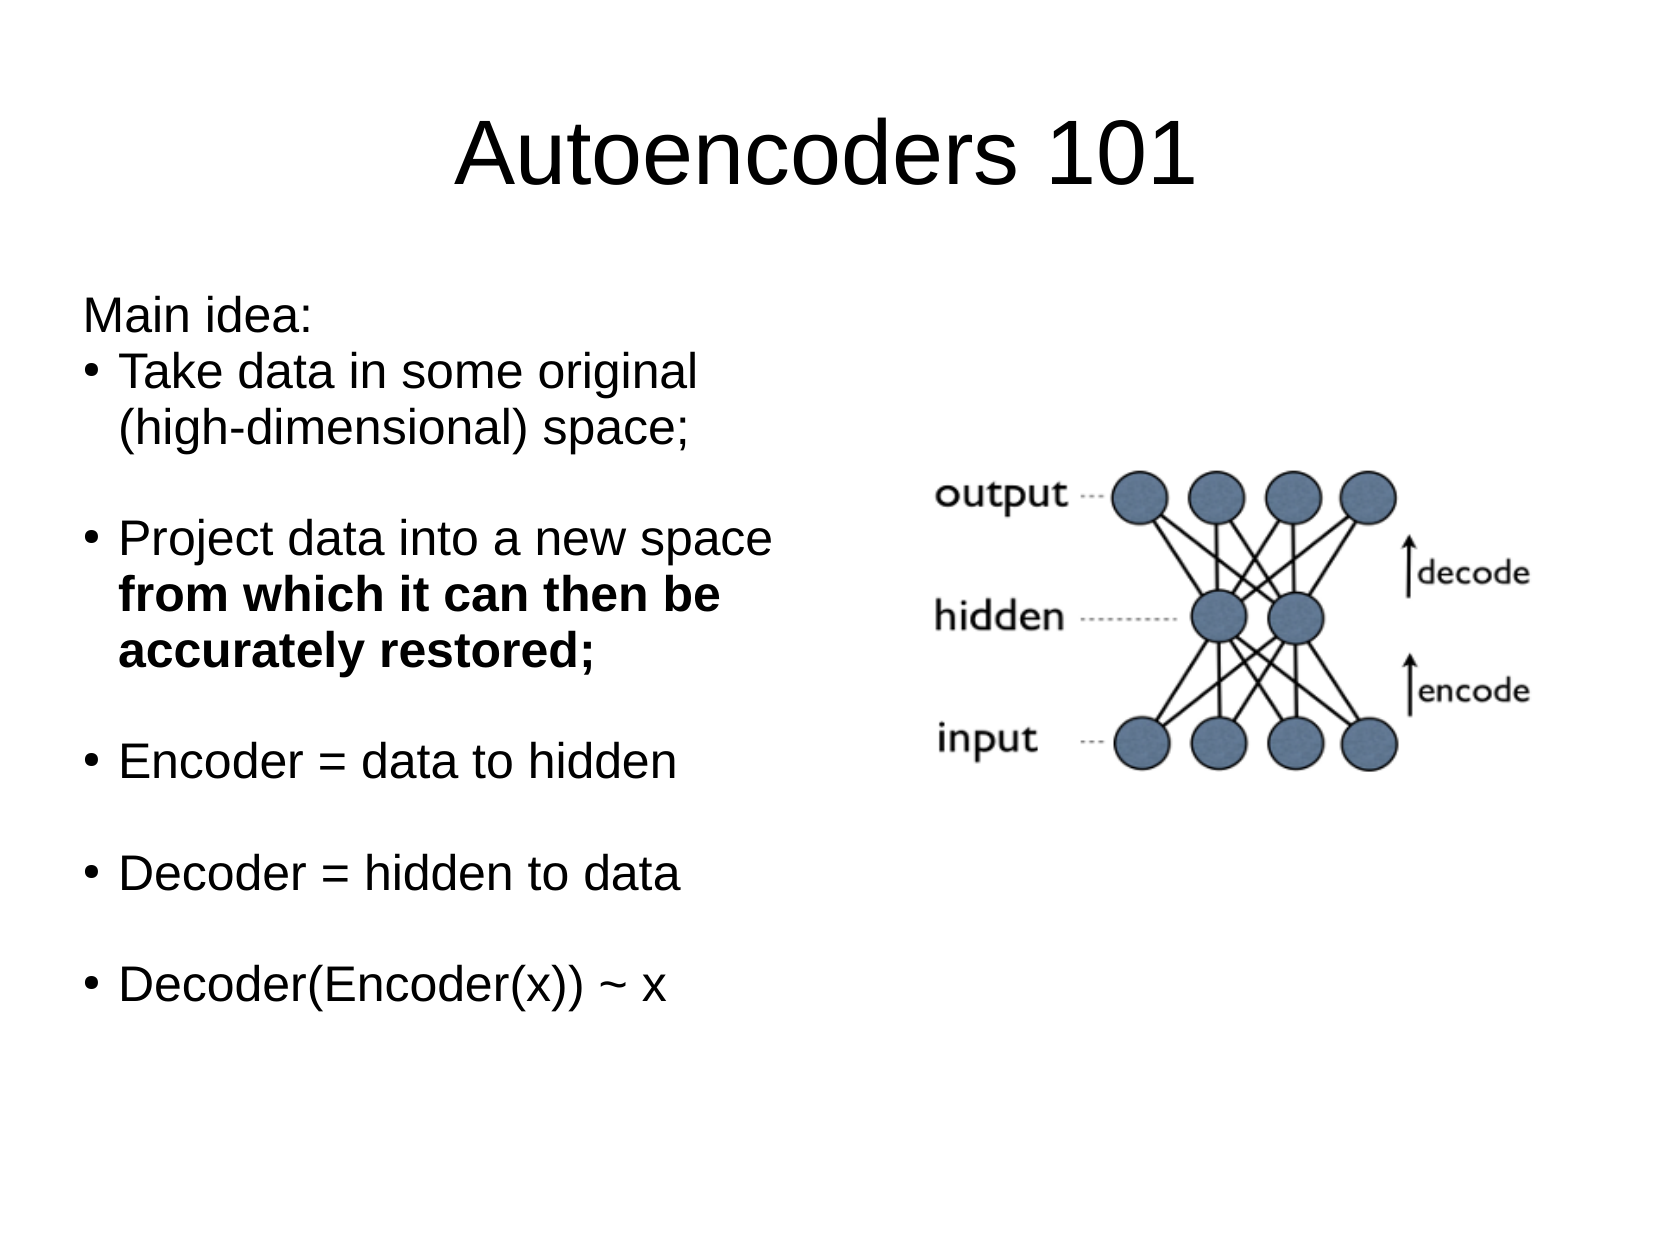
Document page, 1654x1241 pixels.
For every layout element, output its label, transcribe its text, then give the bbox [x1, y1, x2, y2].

title Autoencoders 101 [82, 49, 1571, 257]
subtitle Main idea: Take data in some original (high-dimensional) space; Project data into a new space from which it can then be accurately restored; Encoder = data to hidden Decoder = hidden to data Decoder(Encoder(x)) ~ x [82, 283, 781, 1016]
picture [912, 458, 1549, 785]
